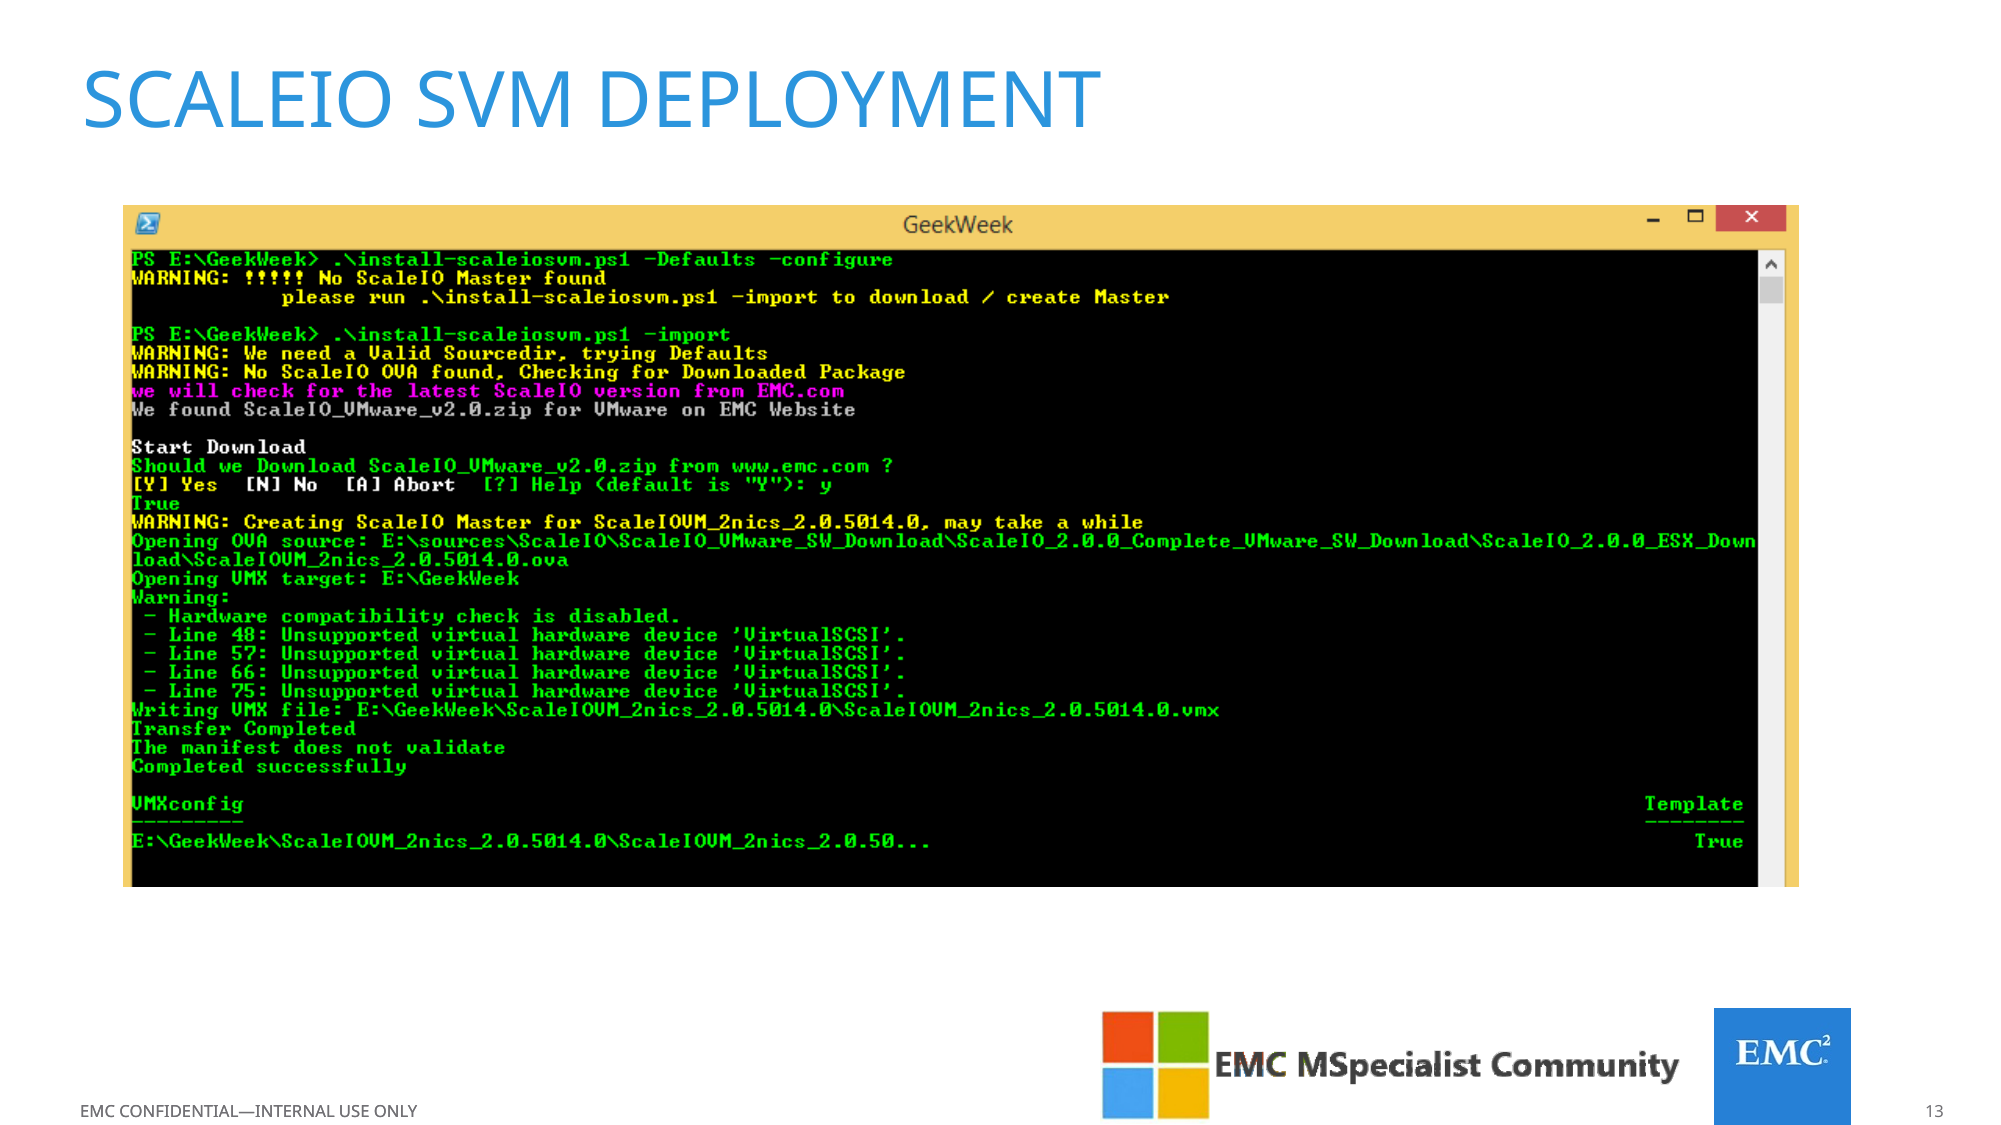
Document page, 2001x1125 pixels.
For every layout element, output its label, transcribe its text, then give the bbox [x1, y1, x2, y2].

title Scaleio SVM deployment [82, 50, 1933, 144]
picture [123, 205, 1799, 887]
